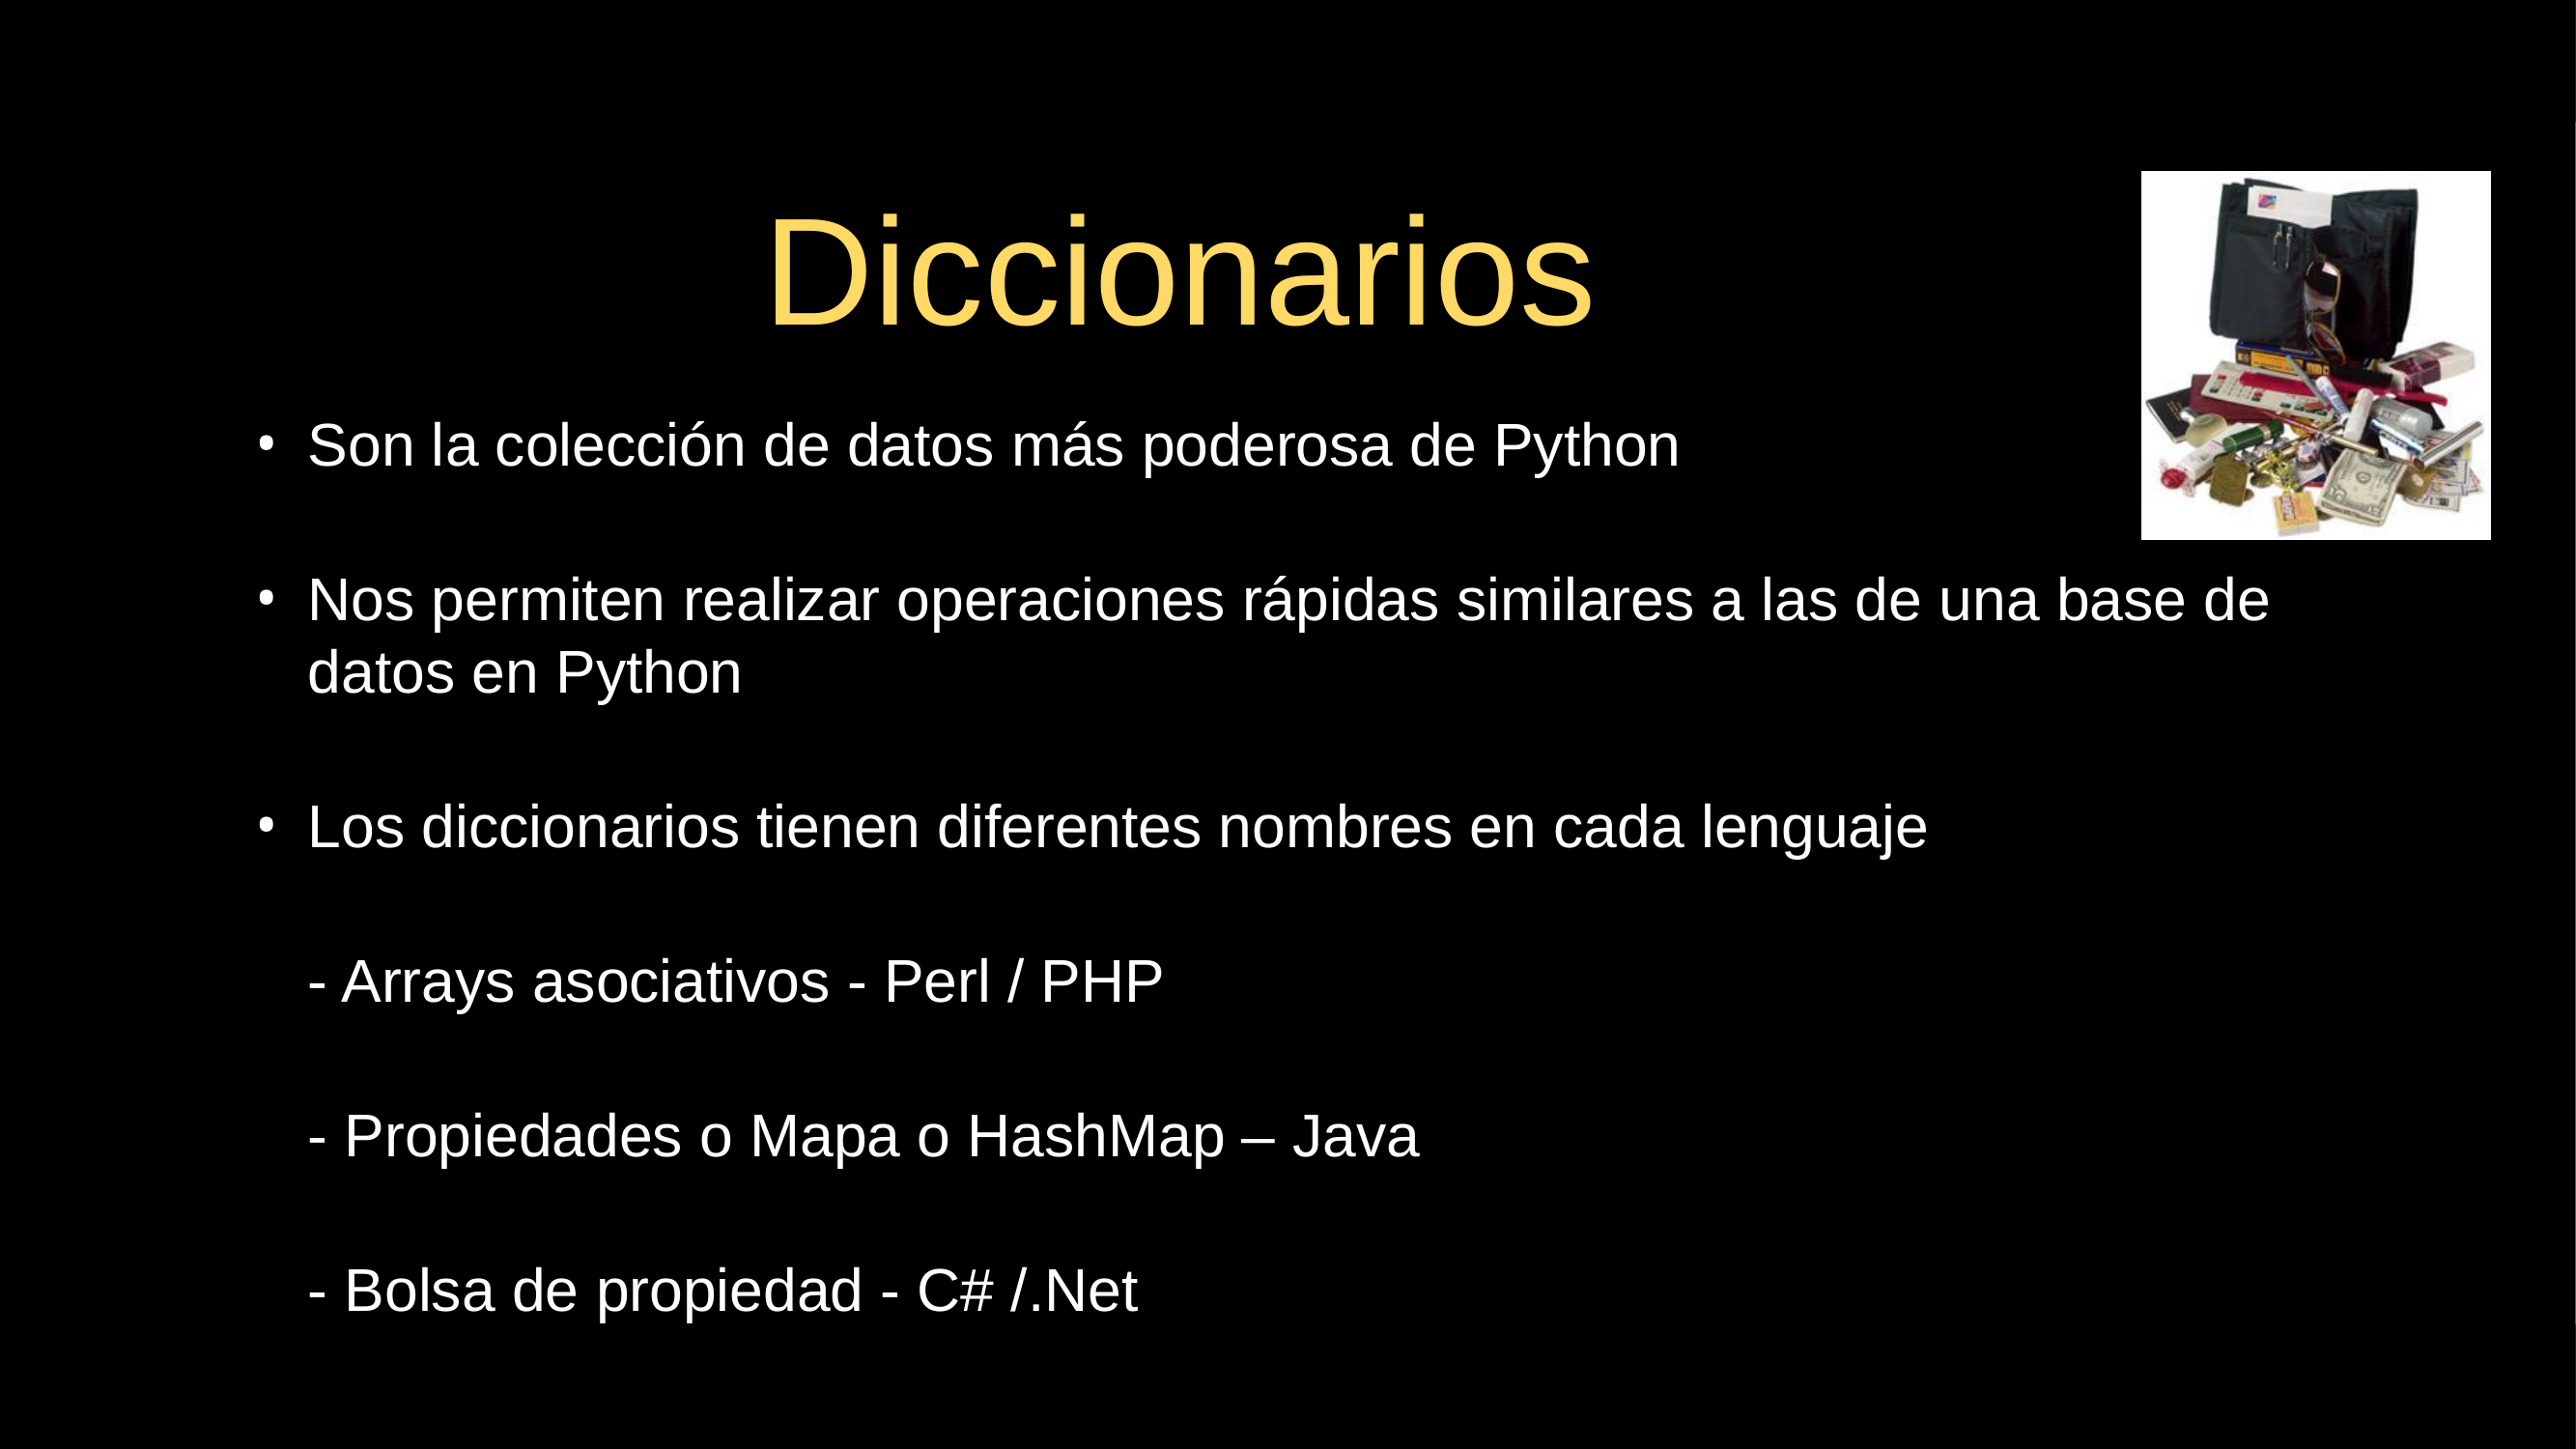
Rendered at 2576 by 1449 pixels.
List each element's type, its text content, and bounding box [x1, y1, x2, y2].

list Son la colección de datos más poderosa de Python Nos permiten realizar operaciones rápidas similares a las de una base de datos en Python Los diccionarios tienen diferentes nombres en cada lenguaje - Arrays asociativos - Perl / PHP - Propiedades o Mapa o HashMap – Java - Bolsa de propiedad - C# /.Net [183, 412, 2391, 1317]
picture [2141, 171, 2491, 540]
title Diccionarios [183, 125, 2177, 403]
